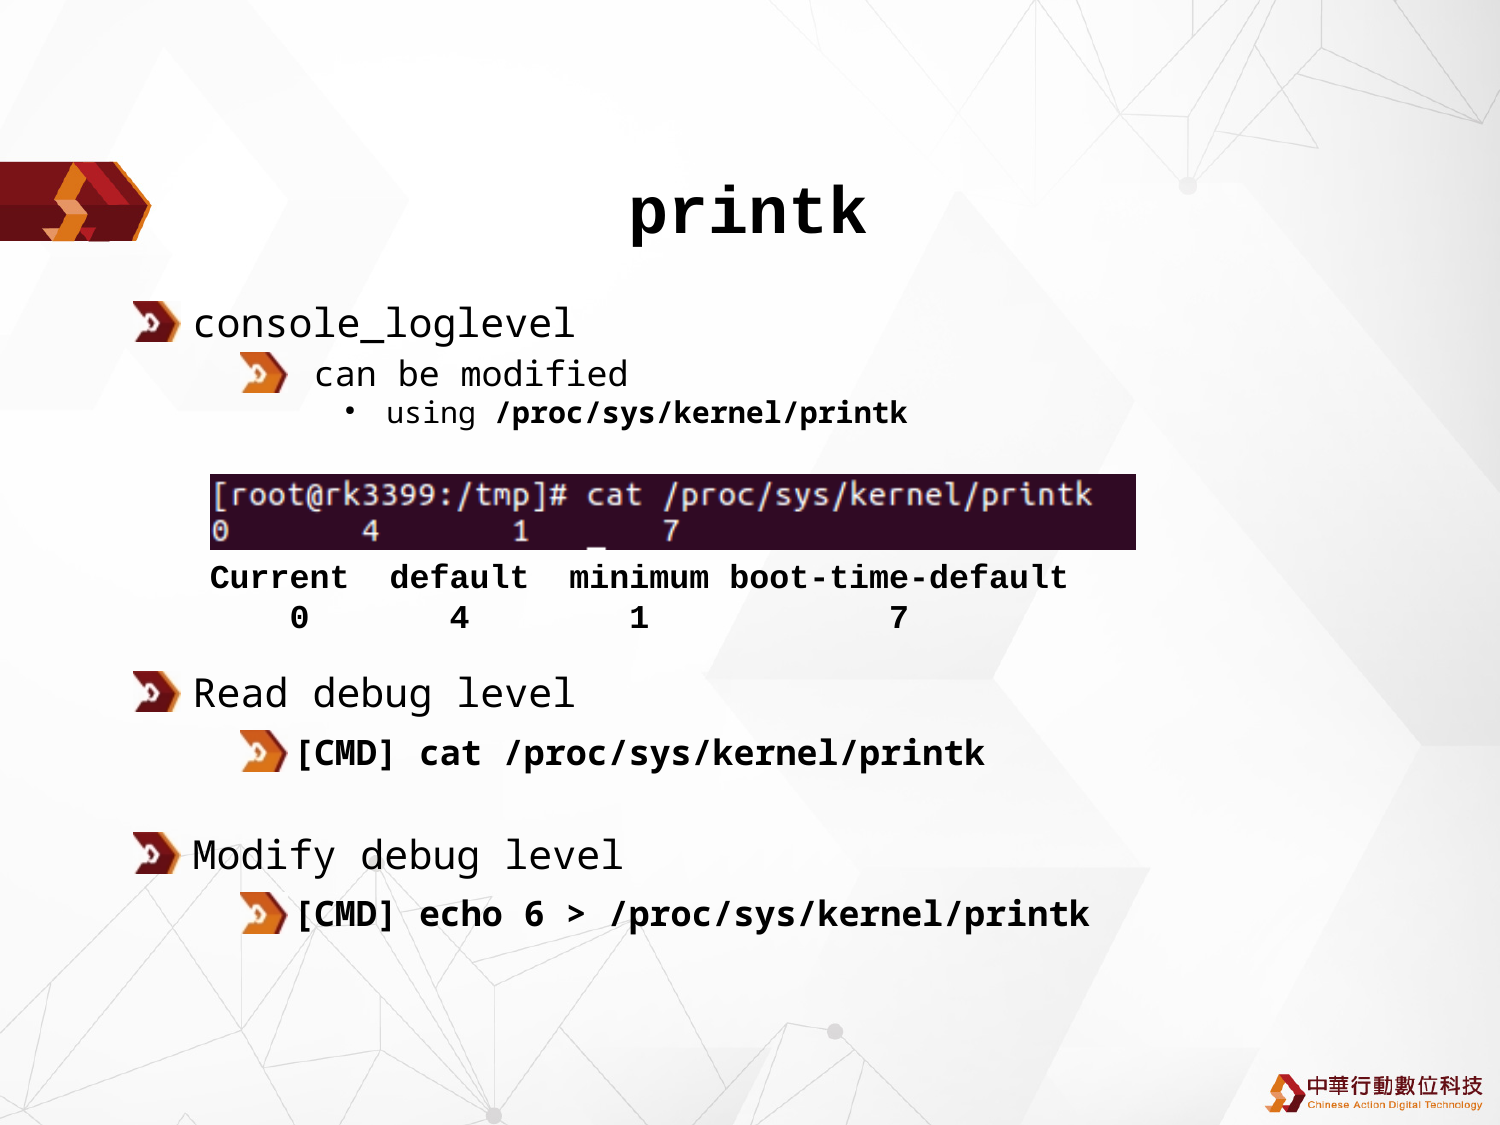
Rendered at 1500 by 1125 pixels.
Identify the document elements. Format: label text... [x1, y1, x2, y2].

picture [0, 0, 1500, 1125]
list console_loglevel can be modified using /proc/sys/kernel/printk Read debug level [CMD] cat /proc/sys/kernel/printk Modify debug level [CMD] echo 6 > /proc/sys/kernel/printk [107, 290, 1425, 943]
title printk [107, 101, 1367, 255]
text_box Current default minimum boot-time-default 0 4 1 7 [195, 548, 1246, 643]
